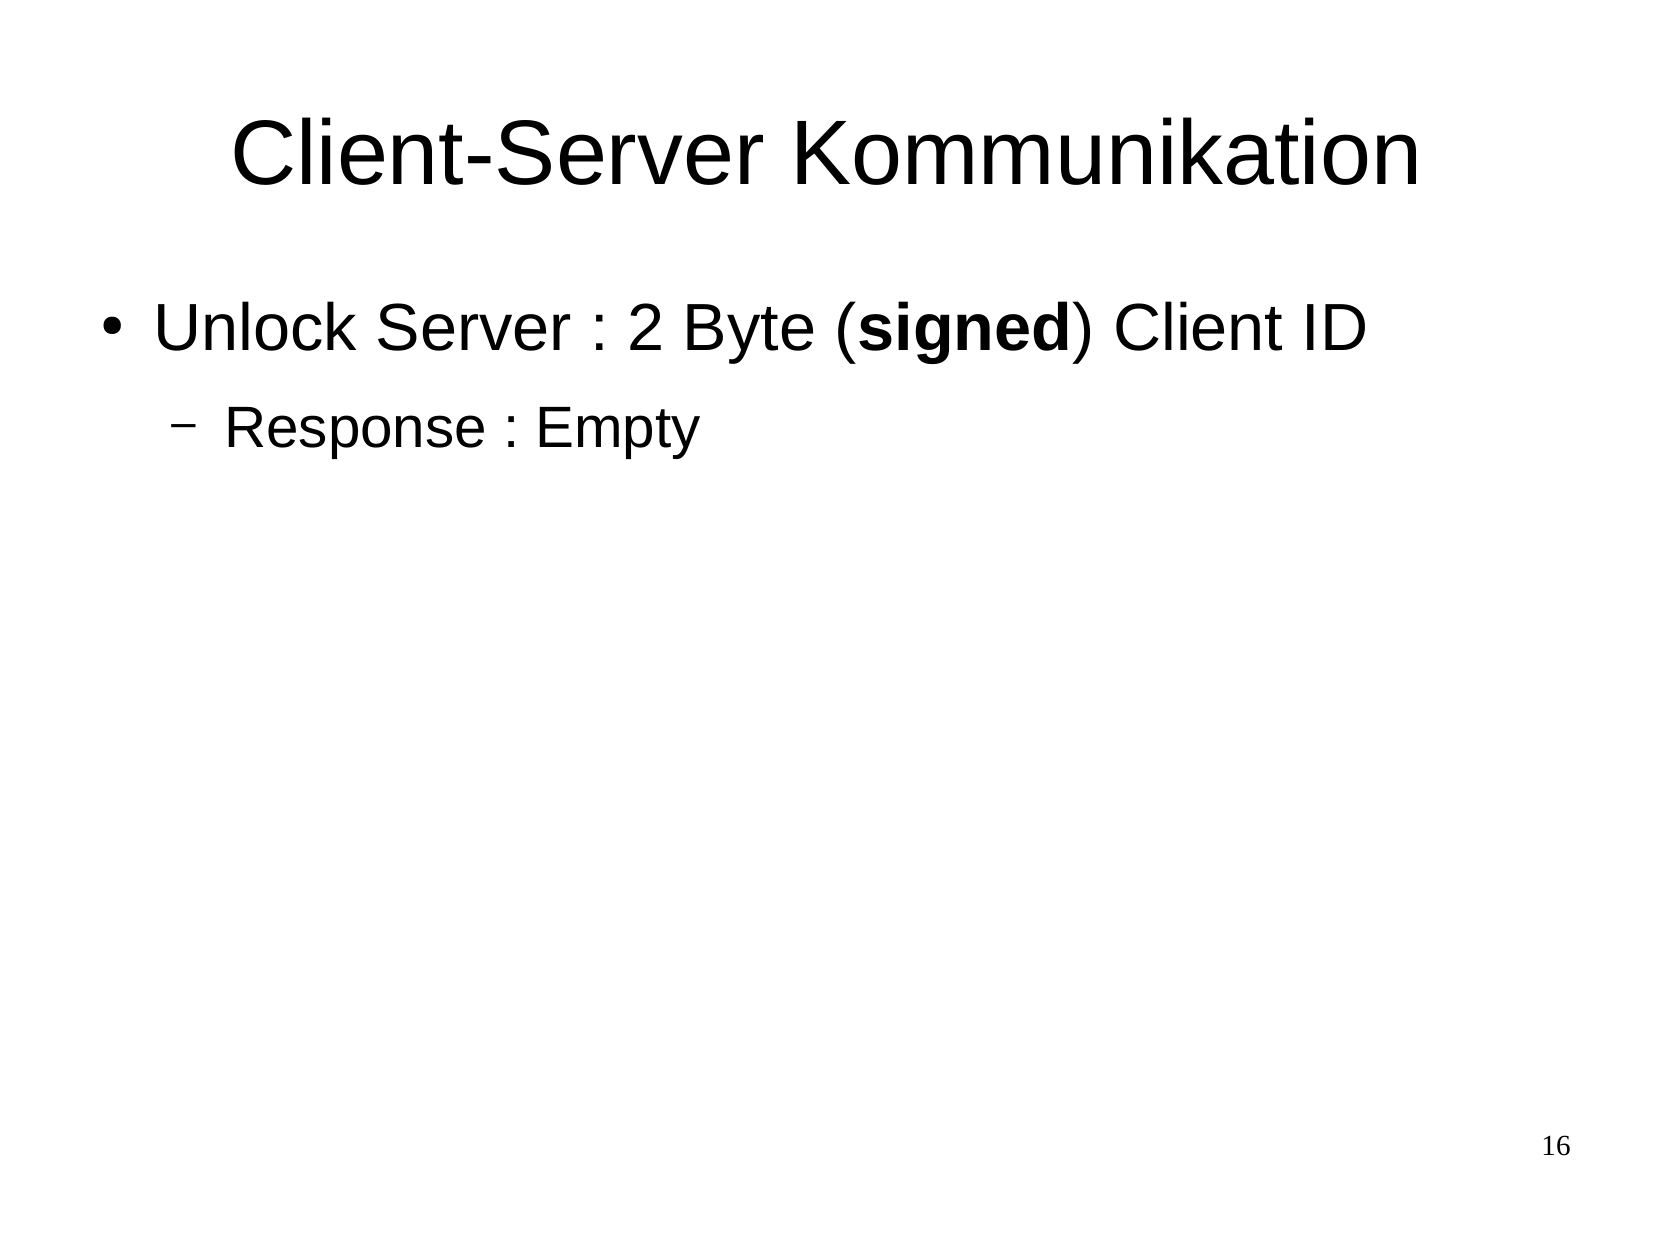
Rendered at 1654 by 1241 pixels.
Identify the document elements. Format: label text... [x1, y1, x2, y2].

title Client-Server Kommunikation [82, 49, 1571, 257]
list Unlock Server : 2 Byte (signed) Client ID Response : Empty [82, 290, 1571, 1235]
